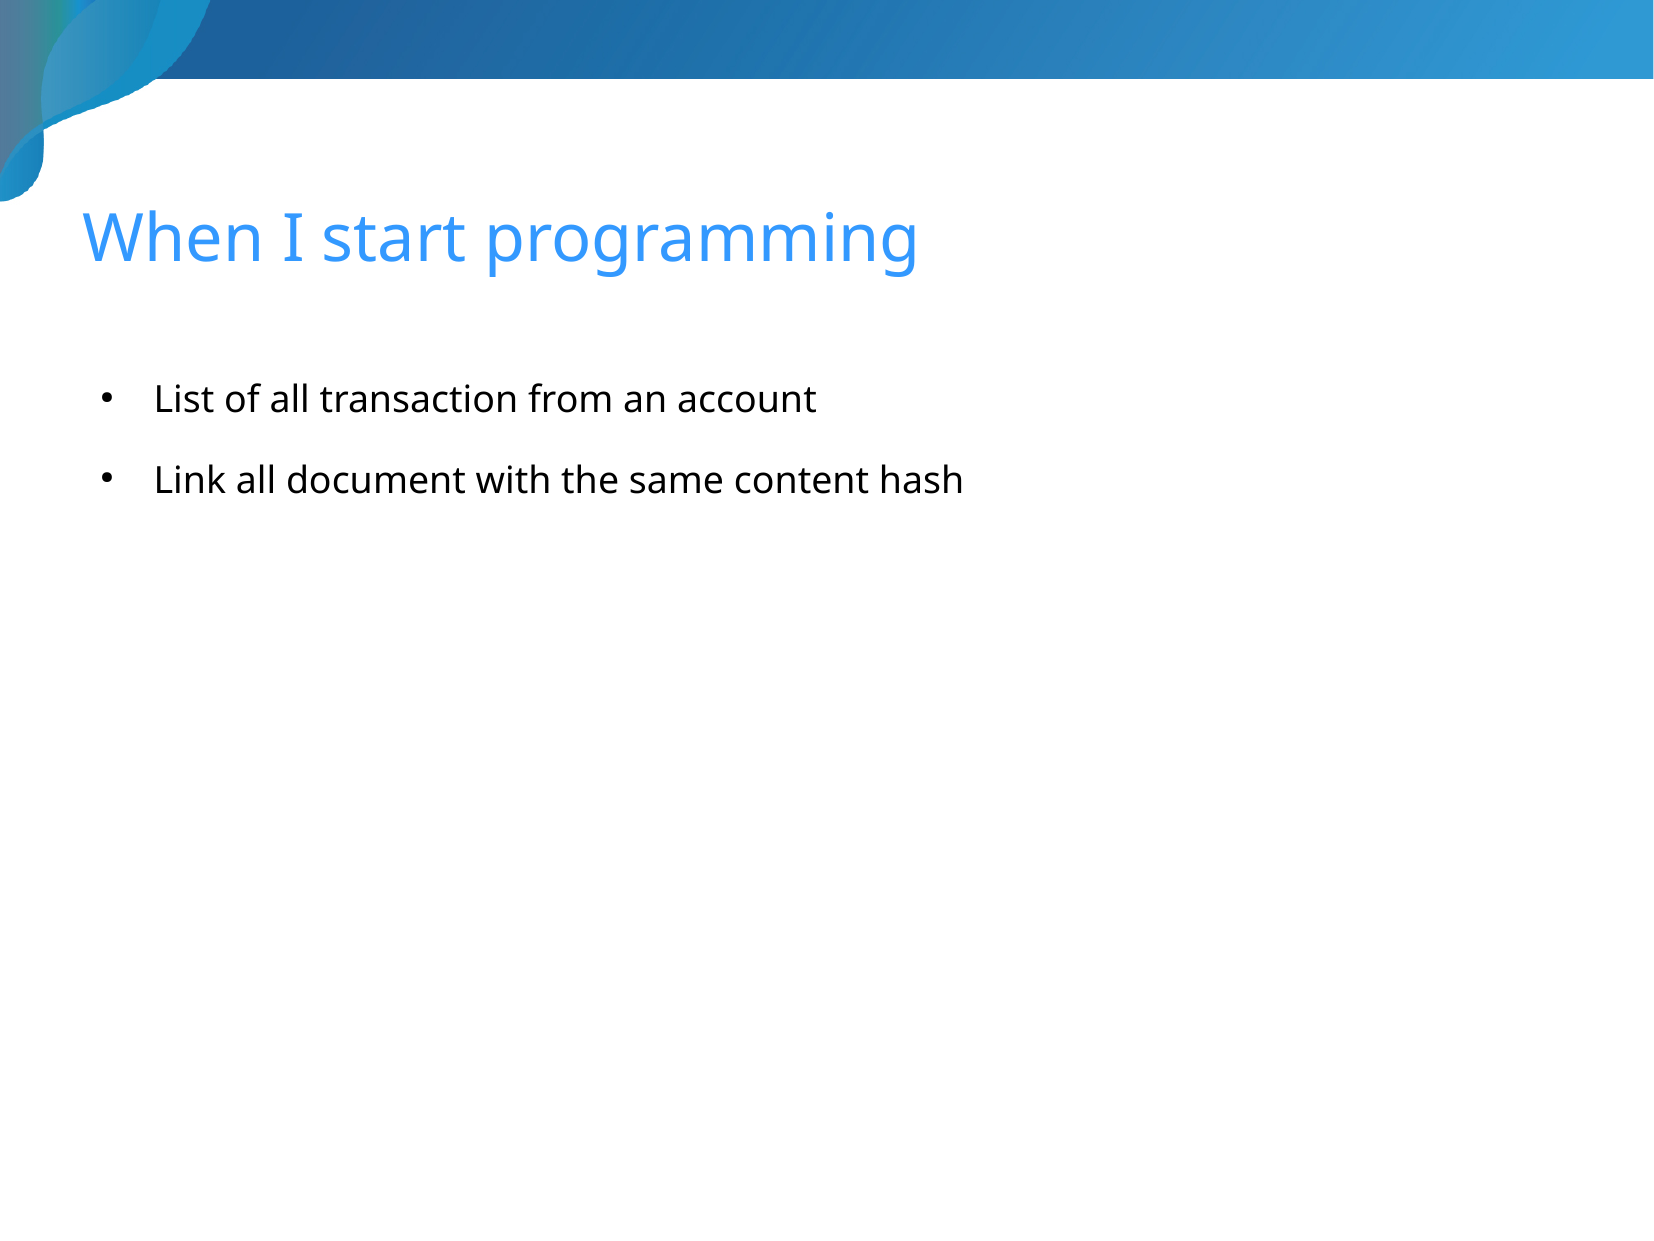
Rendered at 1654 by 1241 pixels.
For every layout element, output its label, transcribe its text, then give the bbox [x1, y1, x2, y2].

title When I start programming [82, 132, 1571, 340]
picture [0, 0, 1654, 1241]
list List of all transaction from an account Link all document with the same content hash [82, 372, 1576, 1093]
